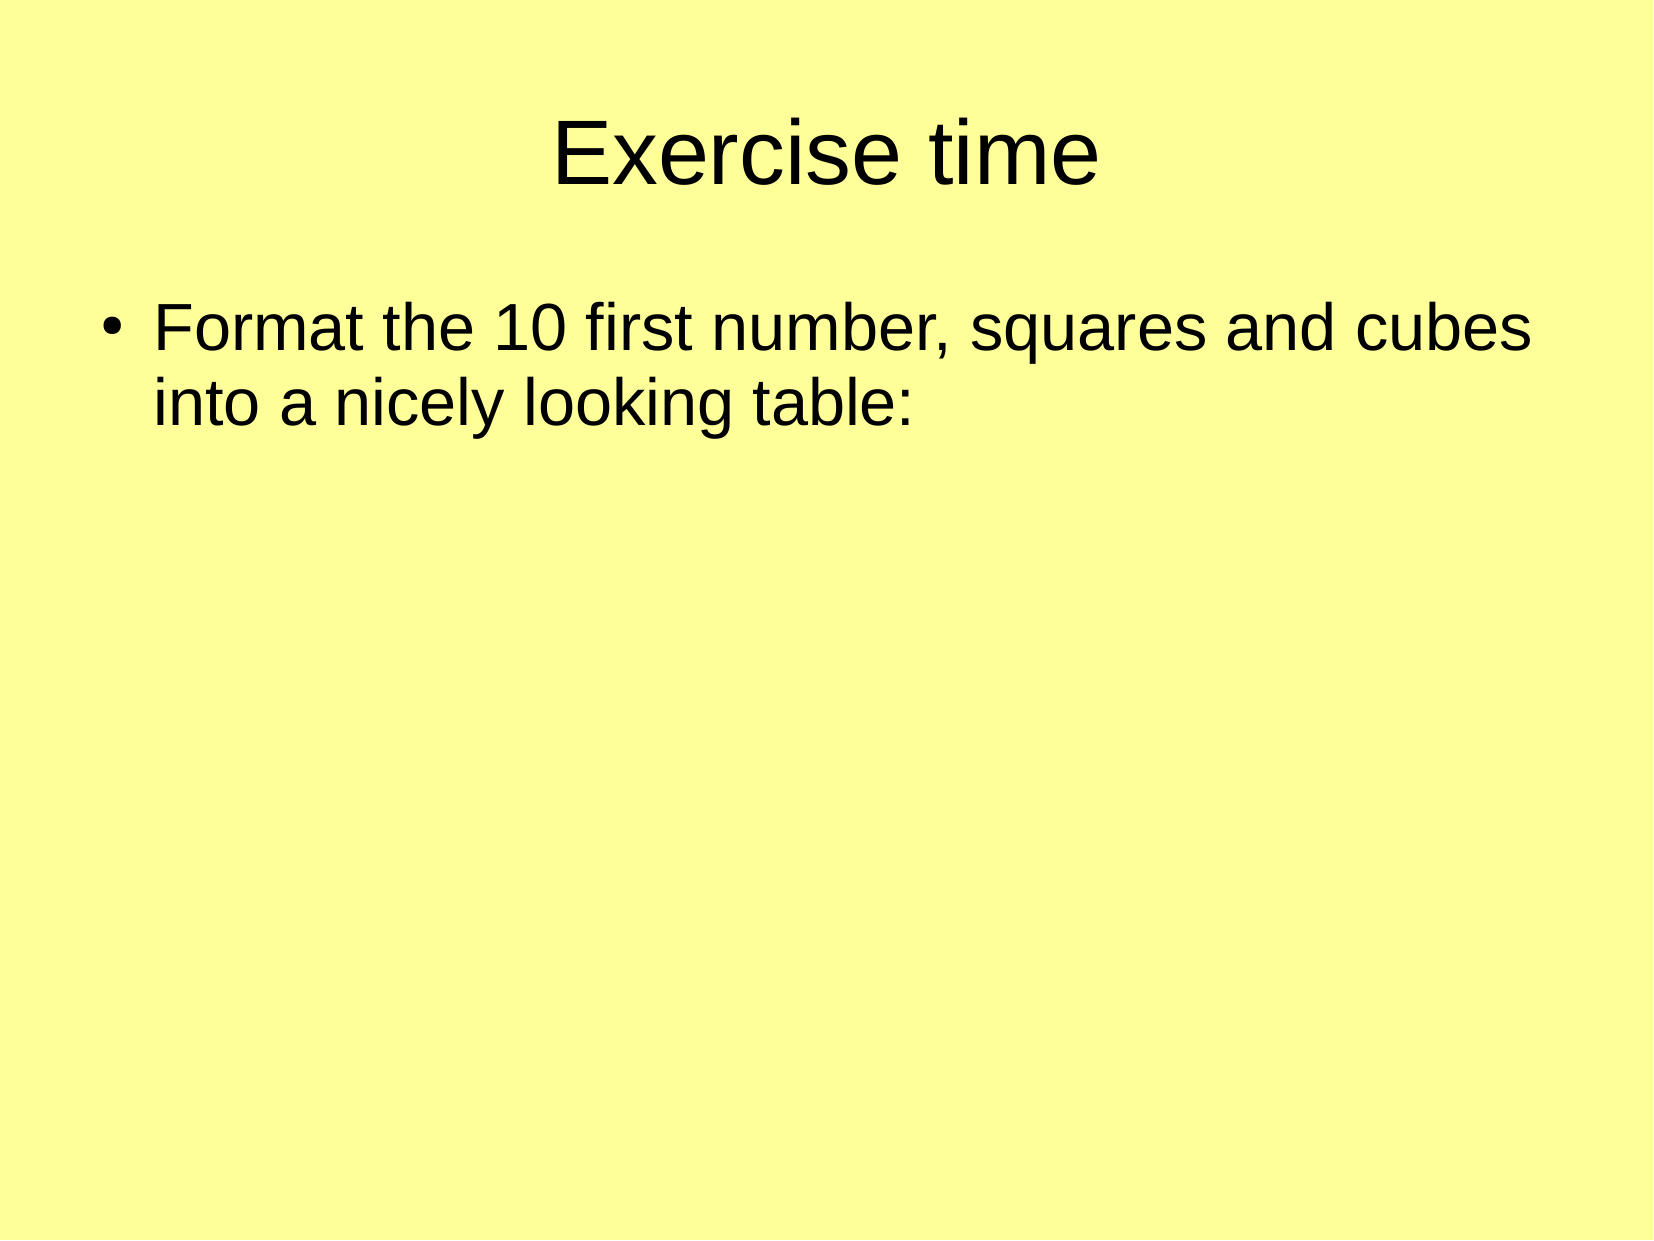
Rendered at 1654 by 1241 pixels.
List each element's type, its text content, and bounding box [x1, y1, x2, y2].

list Format the 10 first number, squares and cubes into a nicely looking table: [82, 290, 1571, 1010]
title Exercise time [82, 49, 1571, 257]
